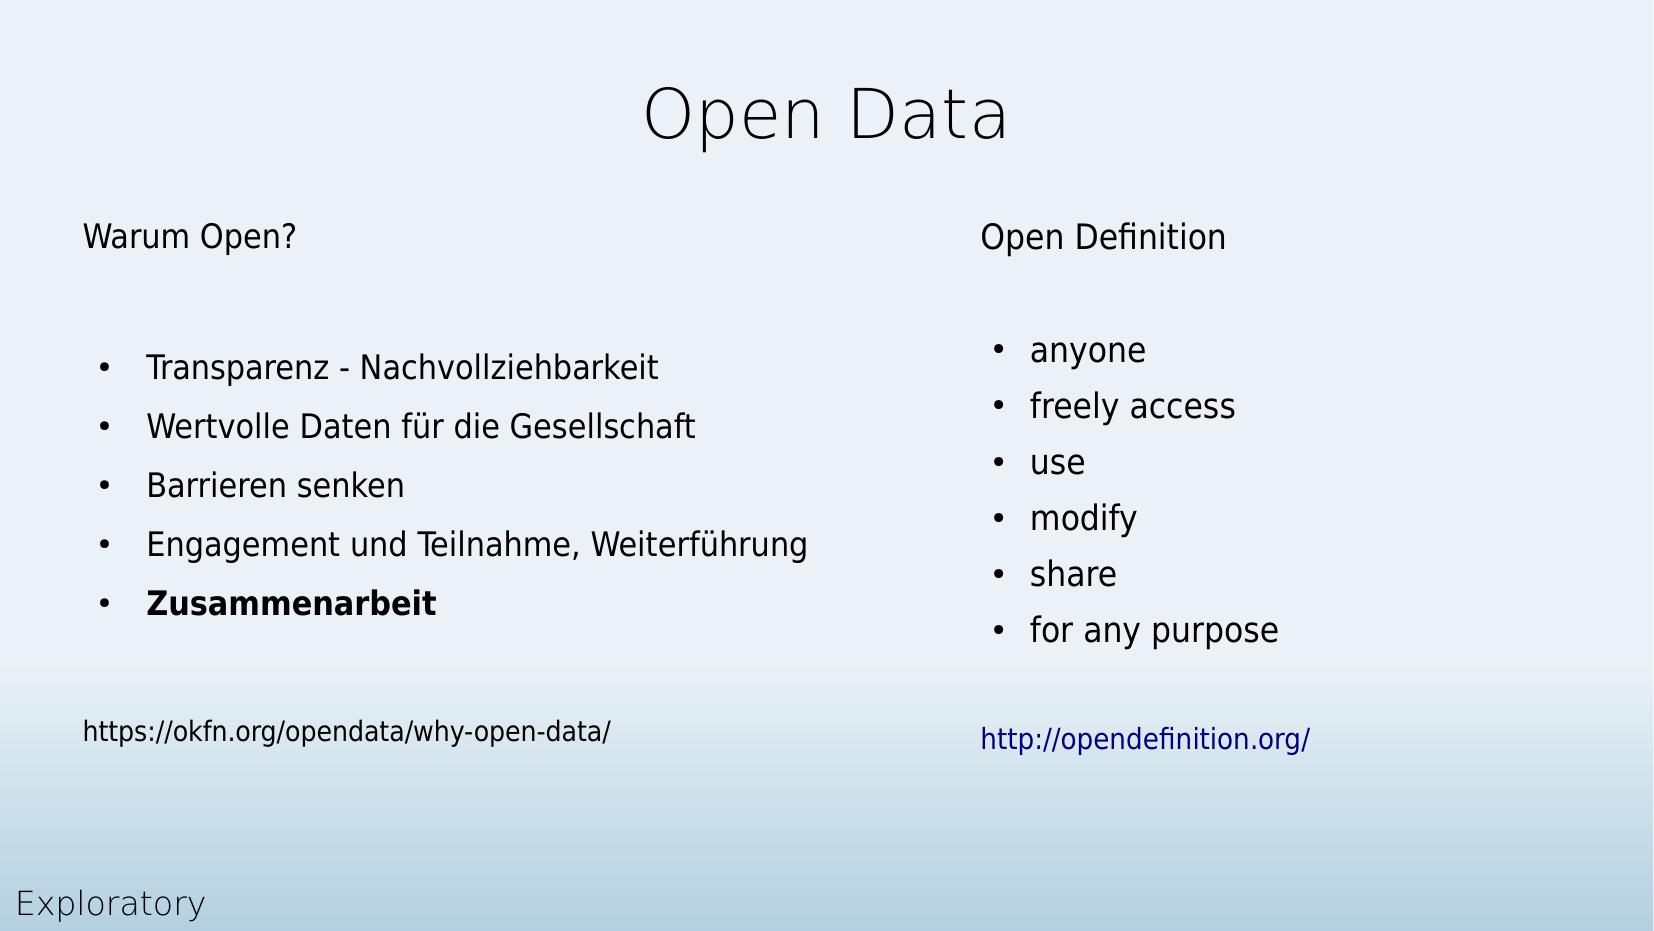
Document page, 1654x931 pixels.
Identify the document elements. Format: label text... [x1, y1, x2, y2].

list Warum Open? Transparenz - Nachvollziehbarkeit Wertvolle Daten für die Gesellschaft Barrieren senken Engagement und Teilnahme, Weiterführung Zusammenarbeit https://okfn.org/opendata/why-open-data/ [82, 217, 809, 768]
list Open Definition anyone freely access use modify share for any purpose http://opendefinition.org/ [980, 217, 1572, 757]
title Open Data [82, 37, 1571, 193]
